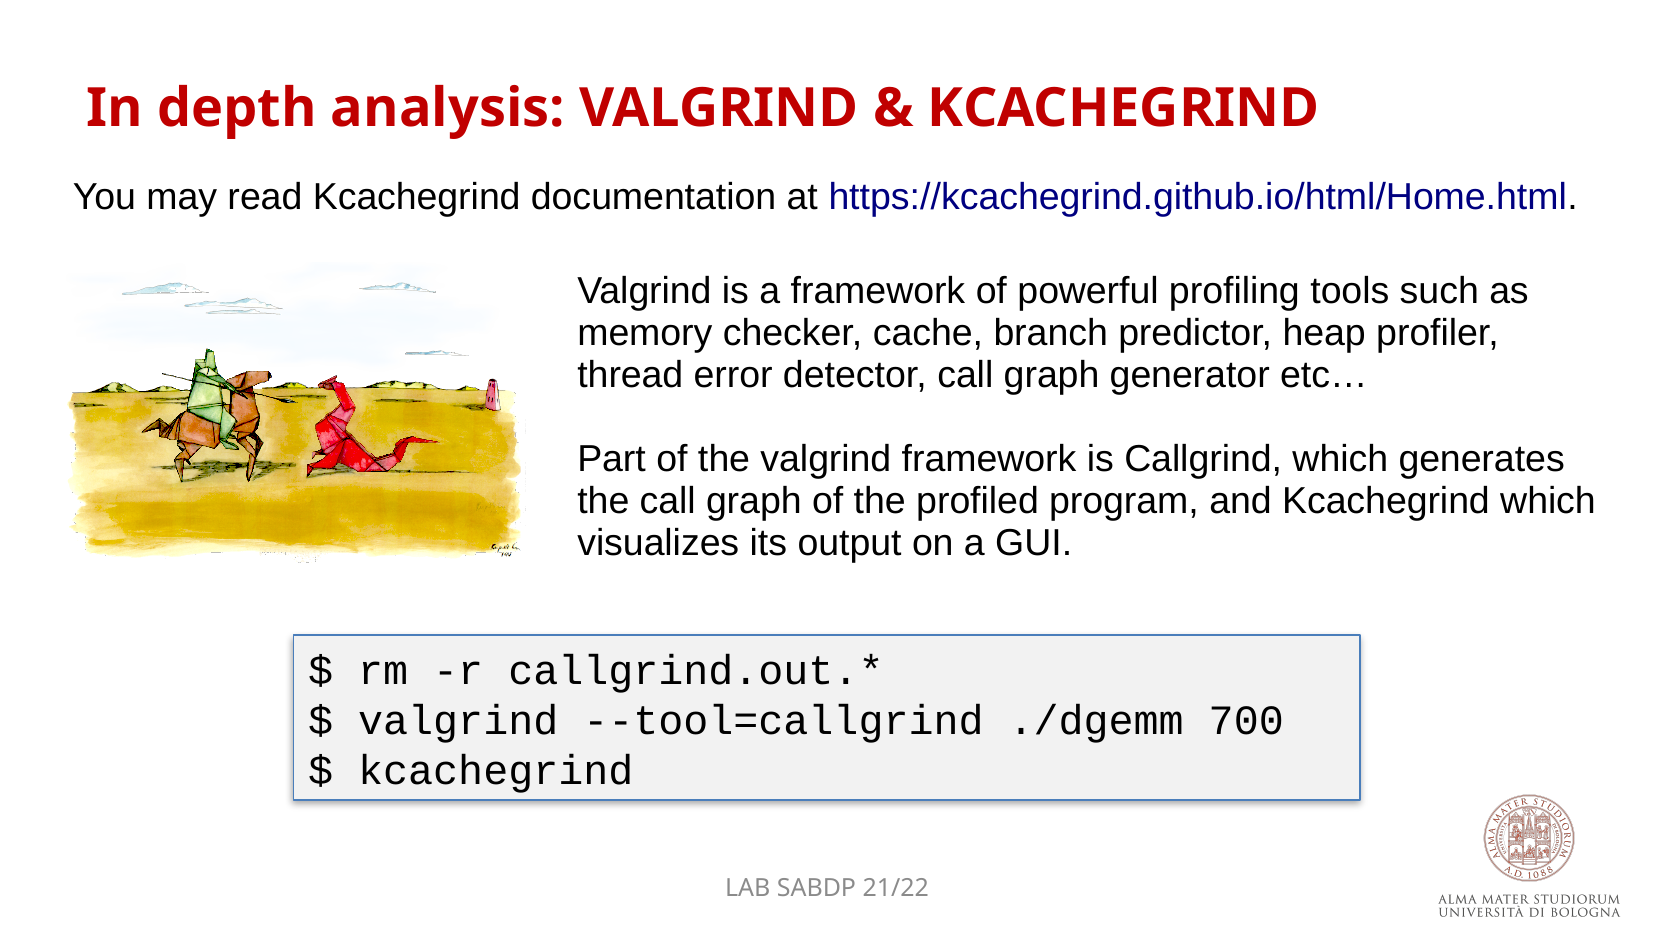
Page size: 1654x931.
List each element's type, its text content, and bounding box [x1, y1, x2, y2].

picture [1410, 777, 1648, 931]
text_box Valgrind is a framework of powerful profiling tools such as memory checker, cache, branch predictor, heap profiler, thread error detector, call graph generator etc… Part of the valgrind framework is Callgrind, which generates the call graph of the profiled program, and Kcachegrind which visualizes its output on a GUI. [562, 262, 1613, 572]
text_box $ rm -r callgrind.out.* $ valgrind --tool=callgrind ./dgemm 700 $ kcachegrind [293, 635, 1361, 801]
title In depth analysis: VALGRIND & KCACHEGRIND [71, 64, 1596, 143]
text_box LAB SABDP 21/22 [548, 862, 1107, 912]
picture [66, 262, 526, 563]
text_box You may read Kcachegrind documentation at https://kcachegrind.github.io/html/Home.html. [58, 168, 1596, 226]
